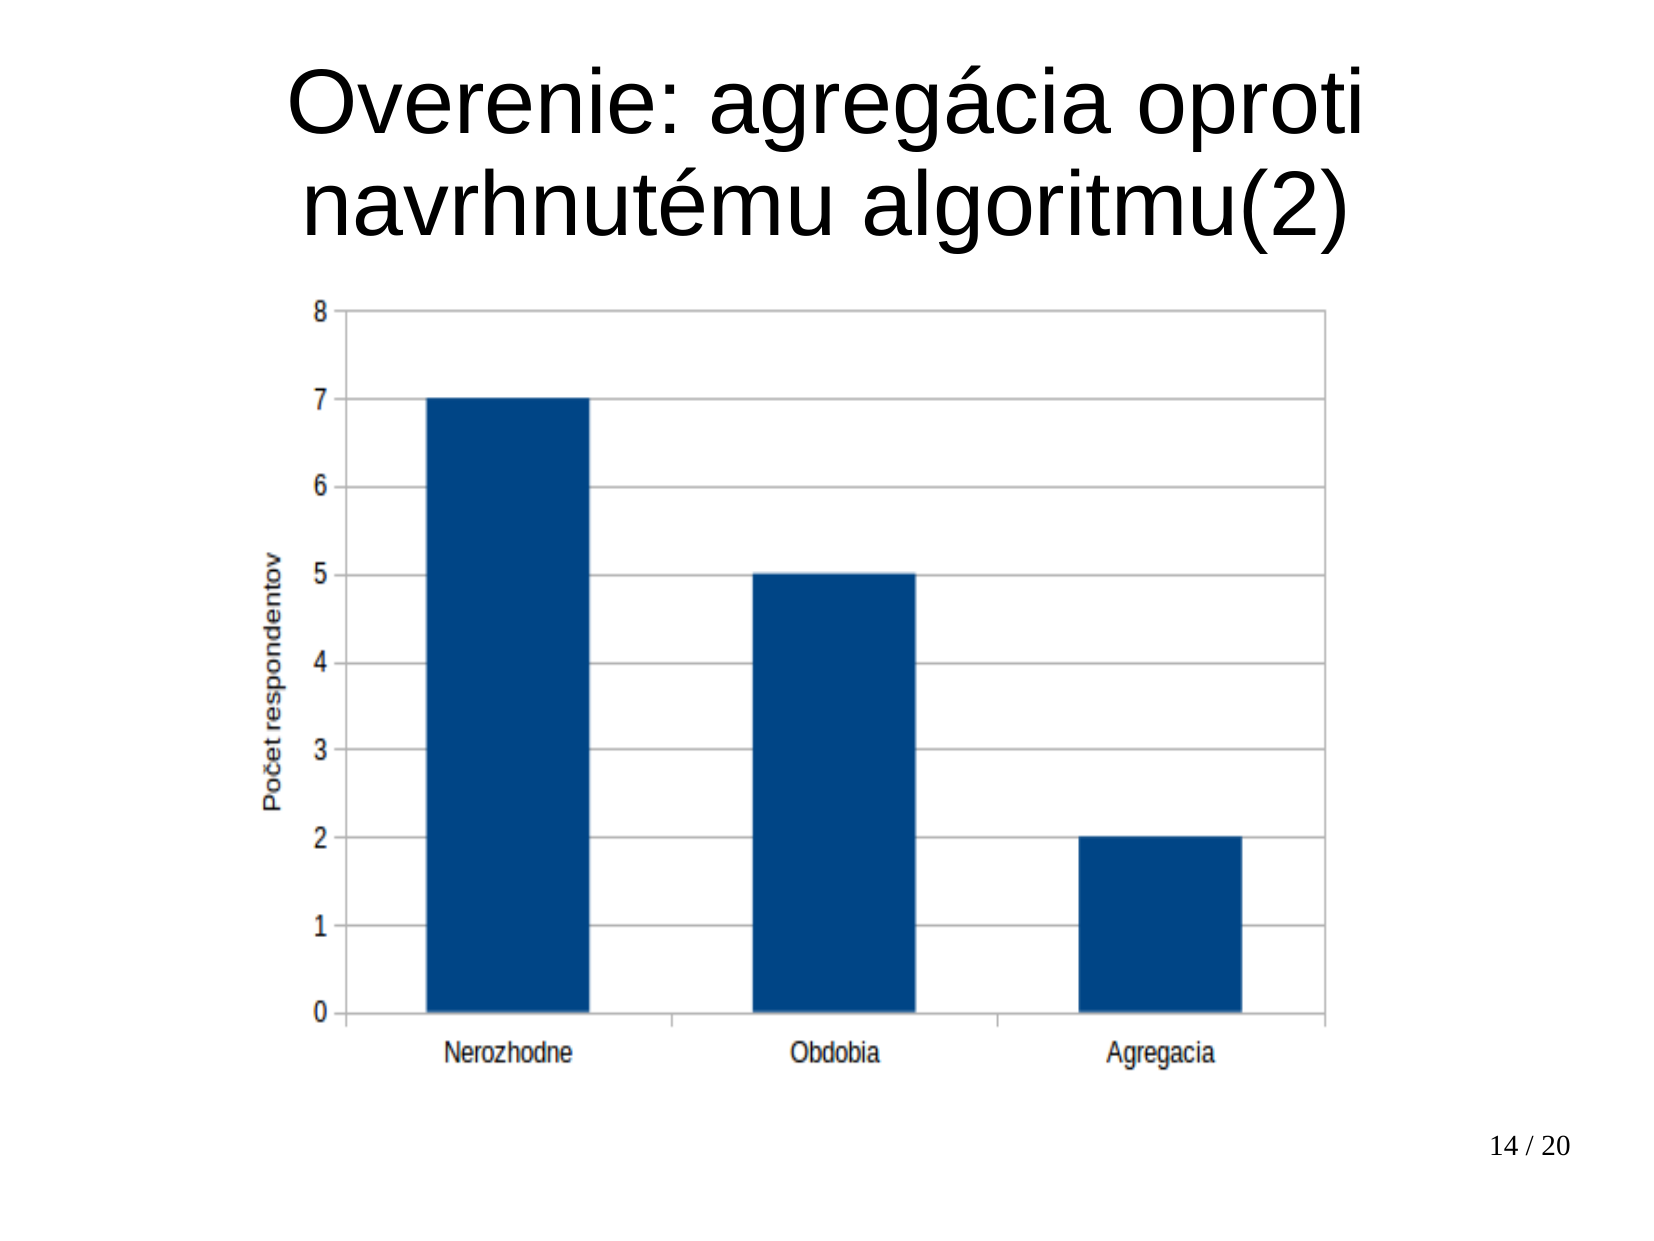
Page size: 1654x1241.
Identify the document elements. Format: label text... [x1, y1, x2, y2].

title Overenie: agregácia oproti navrhnutému algoritmu(2) [82, 49, 1571, 257]
picture [221, 277, 1347, 1087]
